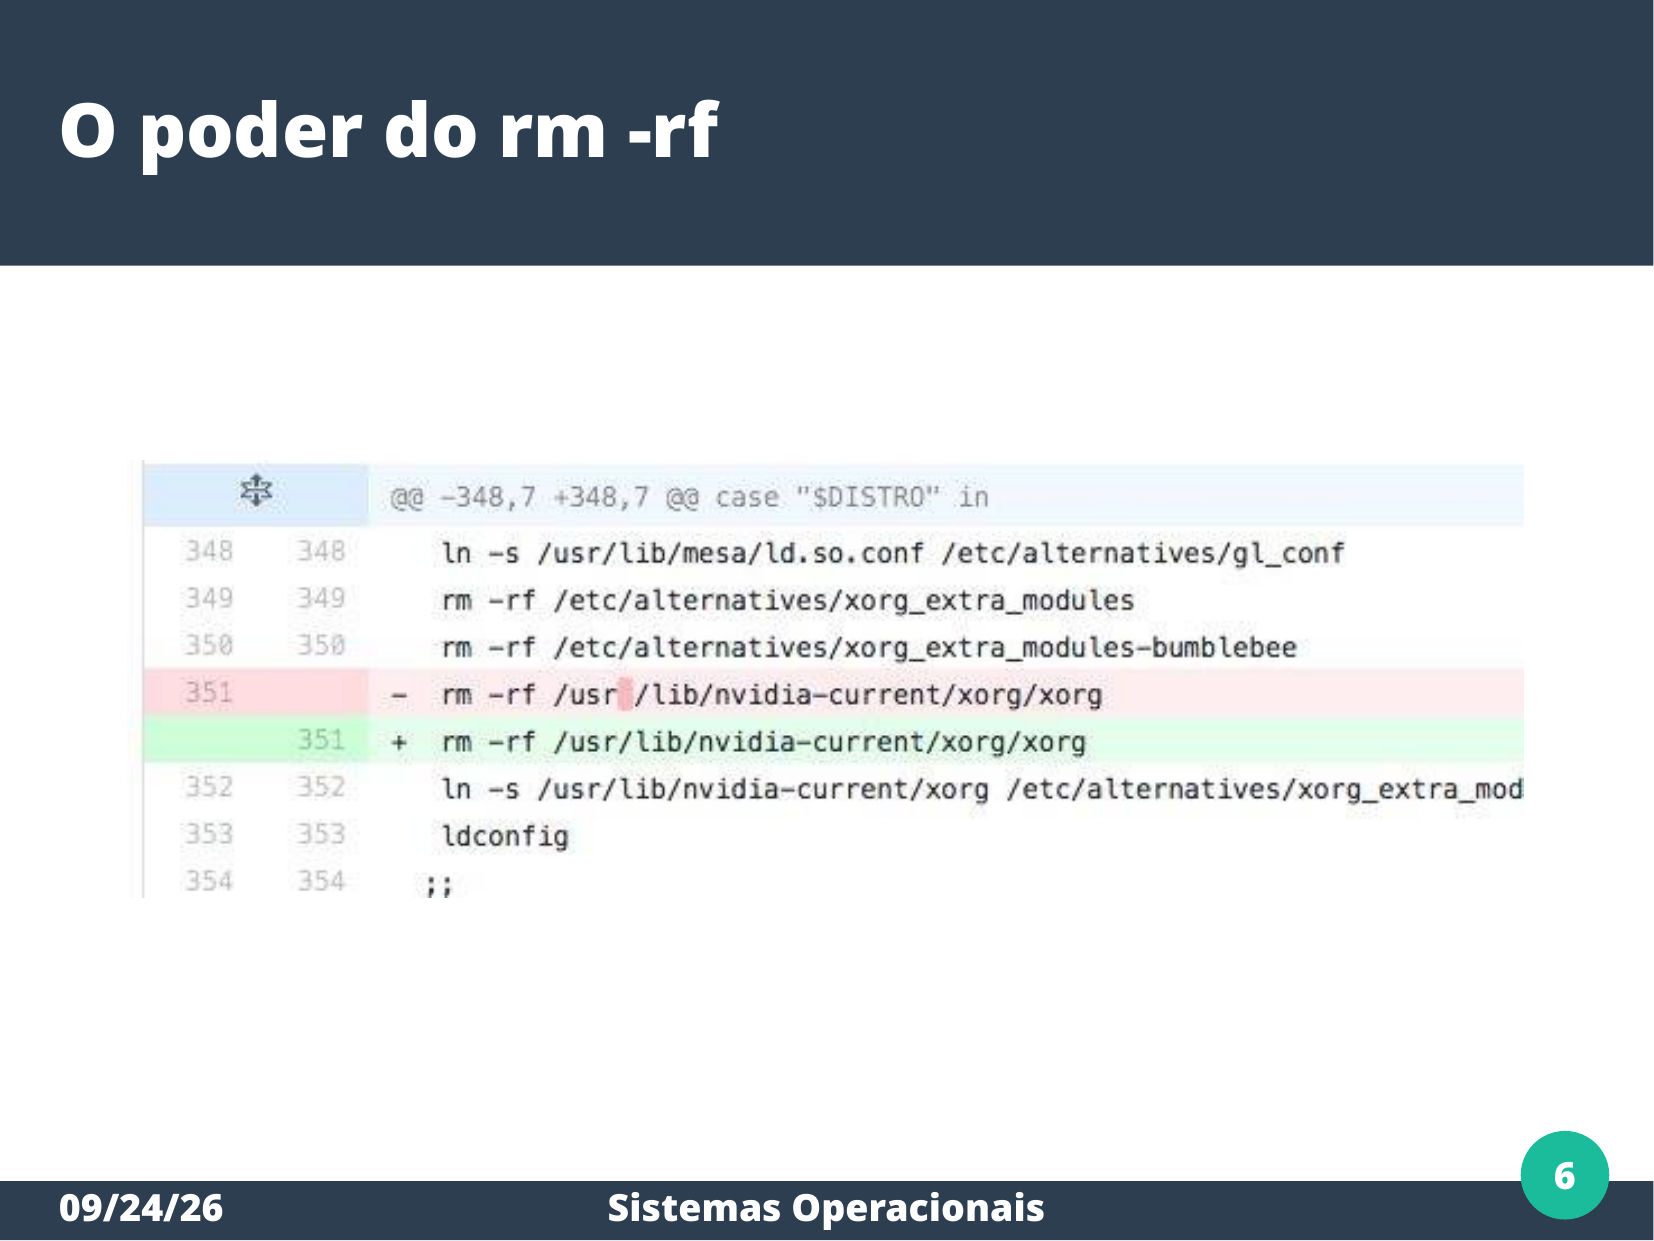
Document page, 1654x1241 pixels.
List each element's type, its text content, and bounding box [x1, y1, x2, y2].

title O poder do rm -rf [59, 49, 1595, 207]
picture [127, 460, 1524, 898]
